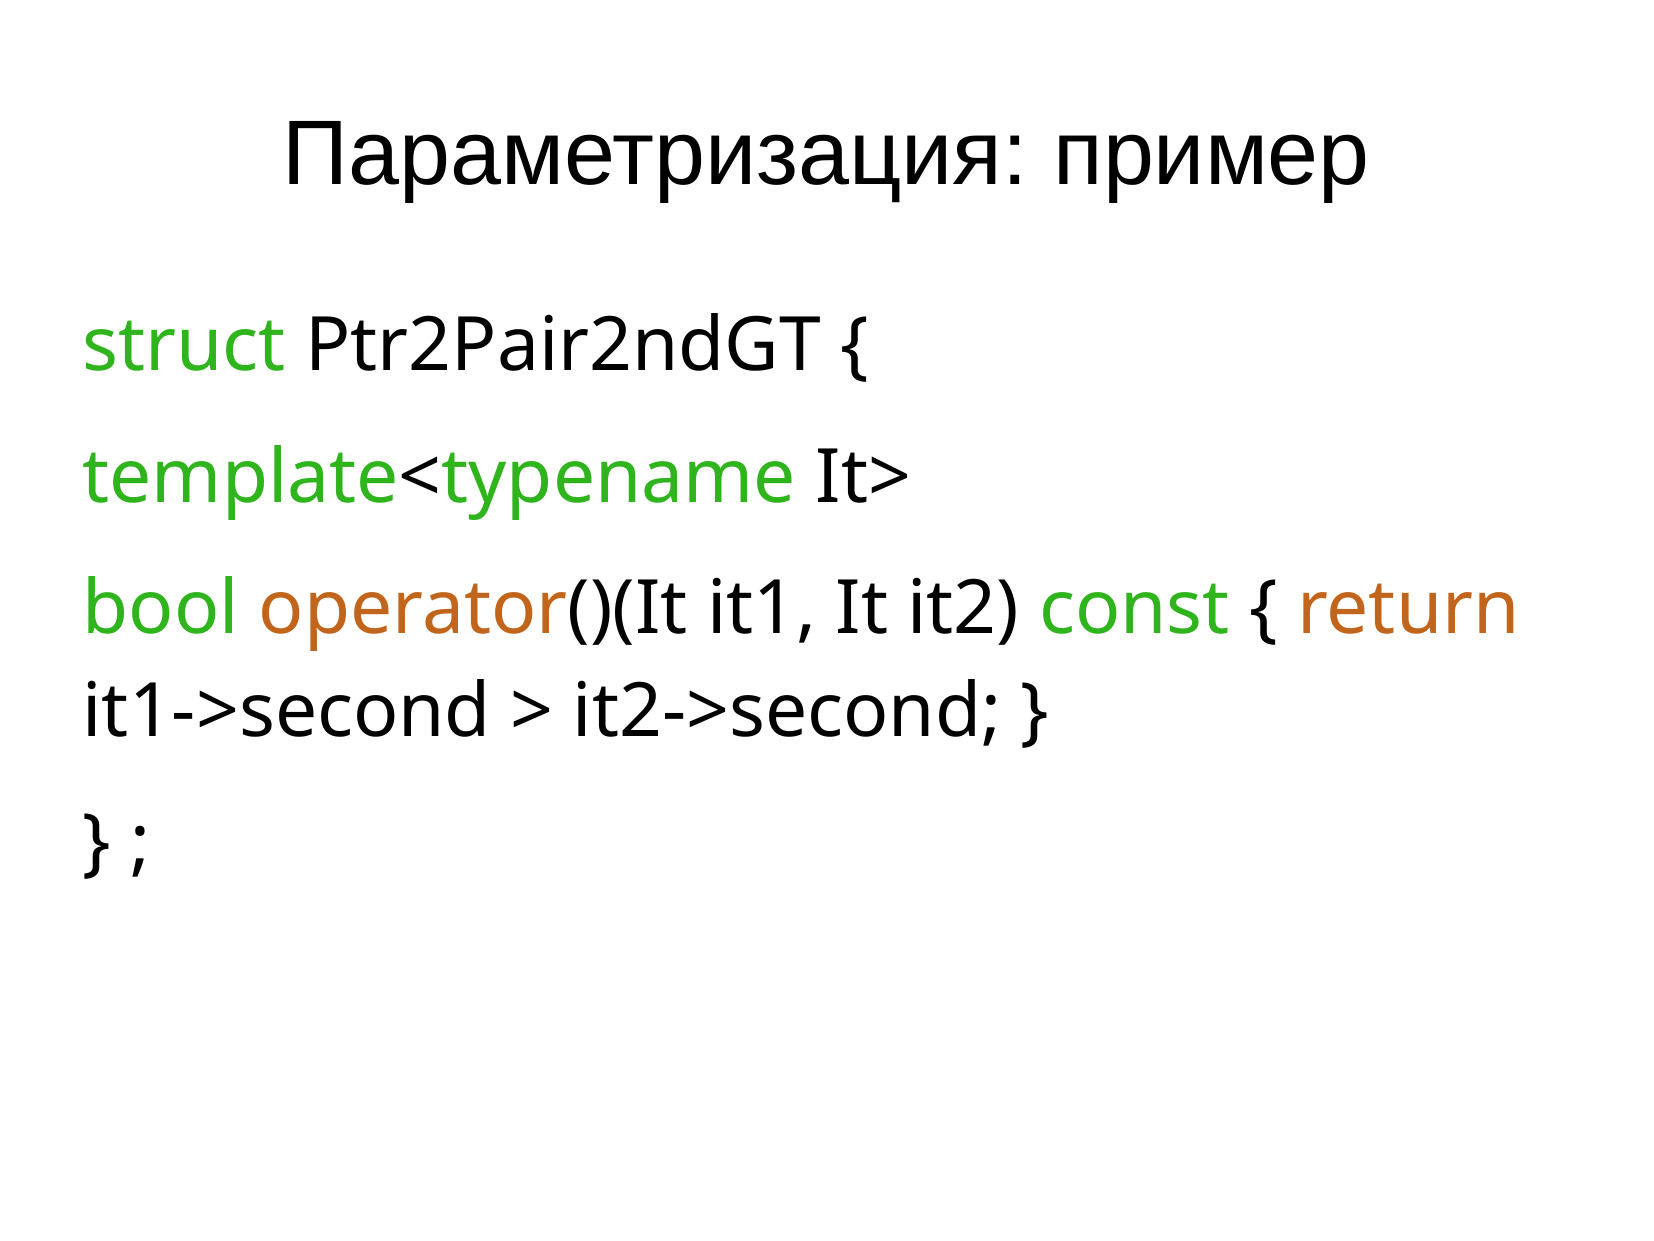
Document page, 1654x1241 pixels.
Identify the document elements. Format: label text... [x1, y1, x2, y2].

list struct Ptr2Pair2ndGT { template<typename It> bool operator()(It it1, It it2) const { return it1->second > it2->second; } } ; [82, 290, 1571, 1010]
title Параметризация: пример [82, 49, 1571, 257]
